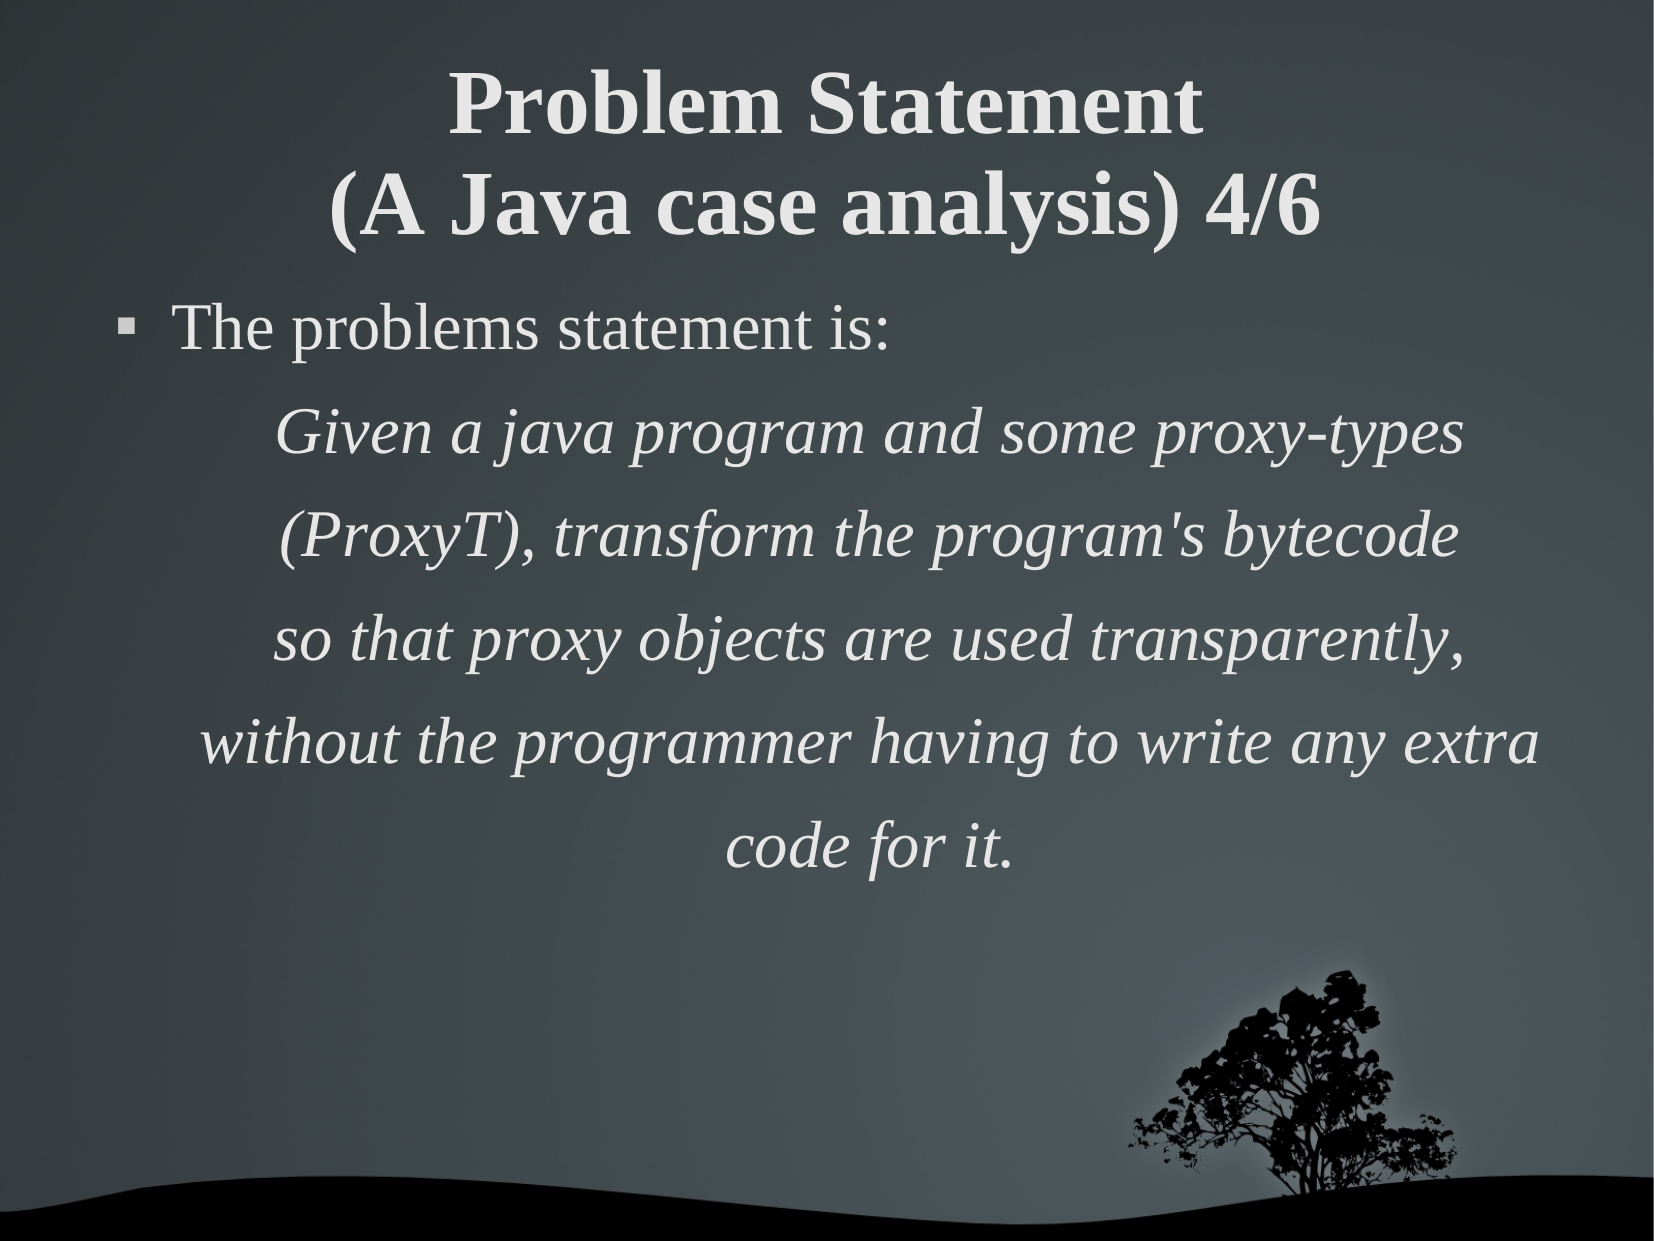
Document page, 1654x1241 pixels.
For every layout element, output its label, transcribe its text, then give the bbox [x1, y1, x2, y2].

list The problems statement is: Given a java program and some proxy-types (ProxyT), transform the program's bytecode so that proxy objects are used transparently, without the programmer having to write any extra code for it. [82, 290, 1571, 1094]
title Problem Statement (A Java case analysis) 4/6 [82, 33, 1571, 273]
picture [0, 0, 1654, 1241]
